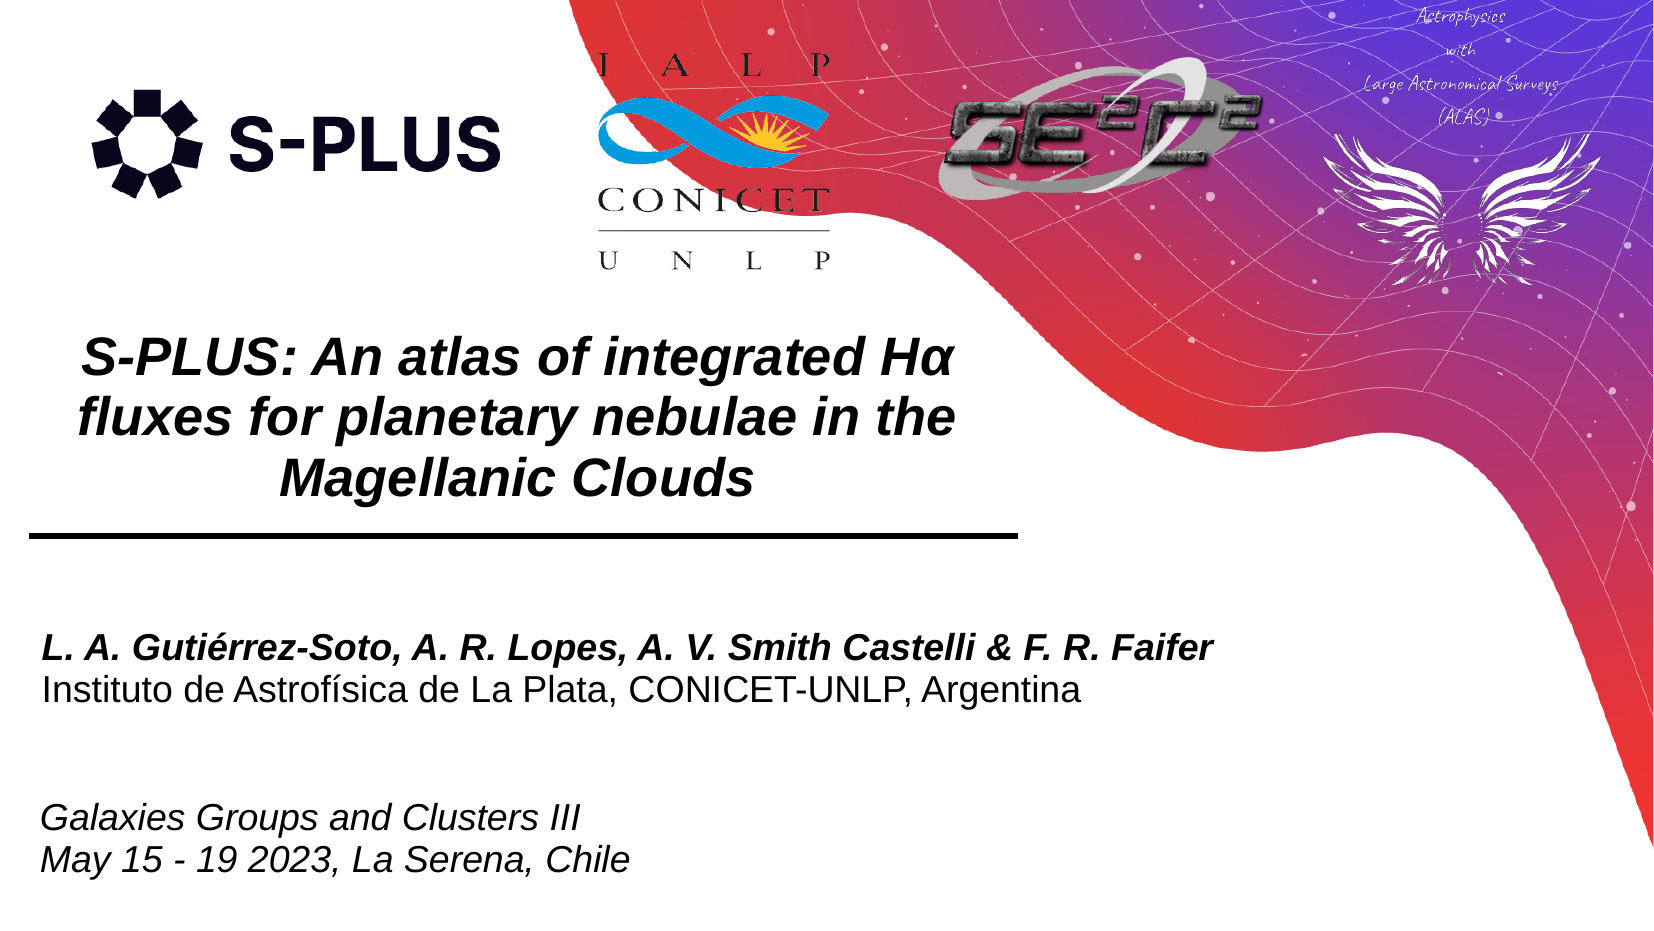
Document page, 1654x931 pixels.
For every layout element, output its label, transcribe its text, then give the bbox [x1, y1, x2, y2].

text_box L. A. Gutiérrez-Soto, A. R. Lopes, A. V. Smith Castelli & F. R. Faifer Instituto de Astrofísica de La Plata, CONICET-UNLP, Argentina [26, 619, 1621, 718]
picture [0, 0, 1654, 930]
text_box S-PLUS: An atlas of integrated Hα fluxes for planetary nebulae in the Magellanic Clouds [19, 318, 1017, 586]
text_box Galaxies Groups and Clusters III May 15 - 19 2023, La Serena, Chile [25, 789, 727, 931]
